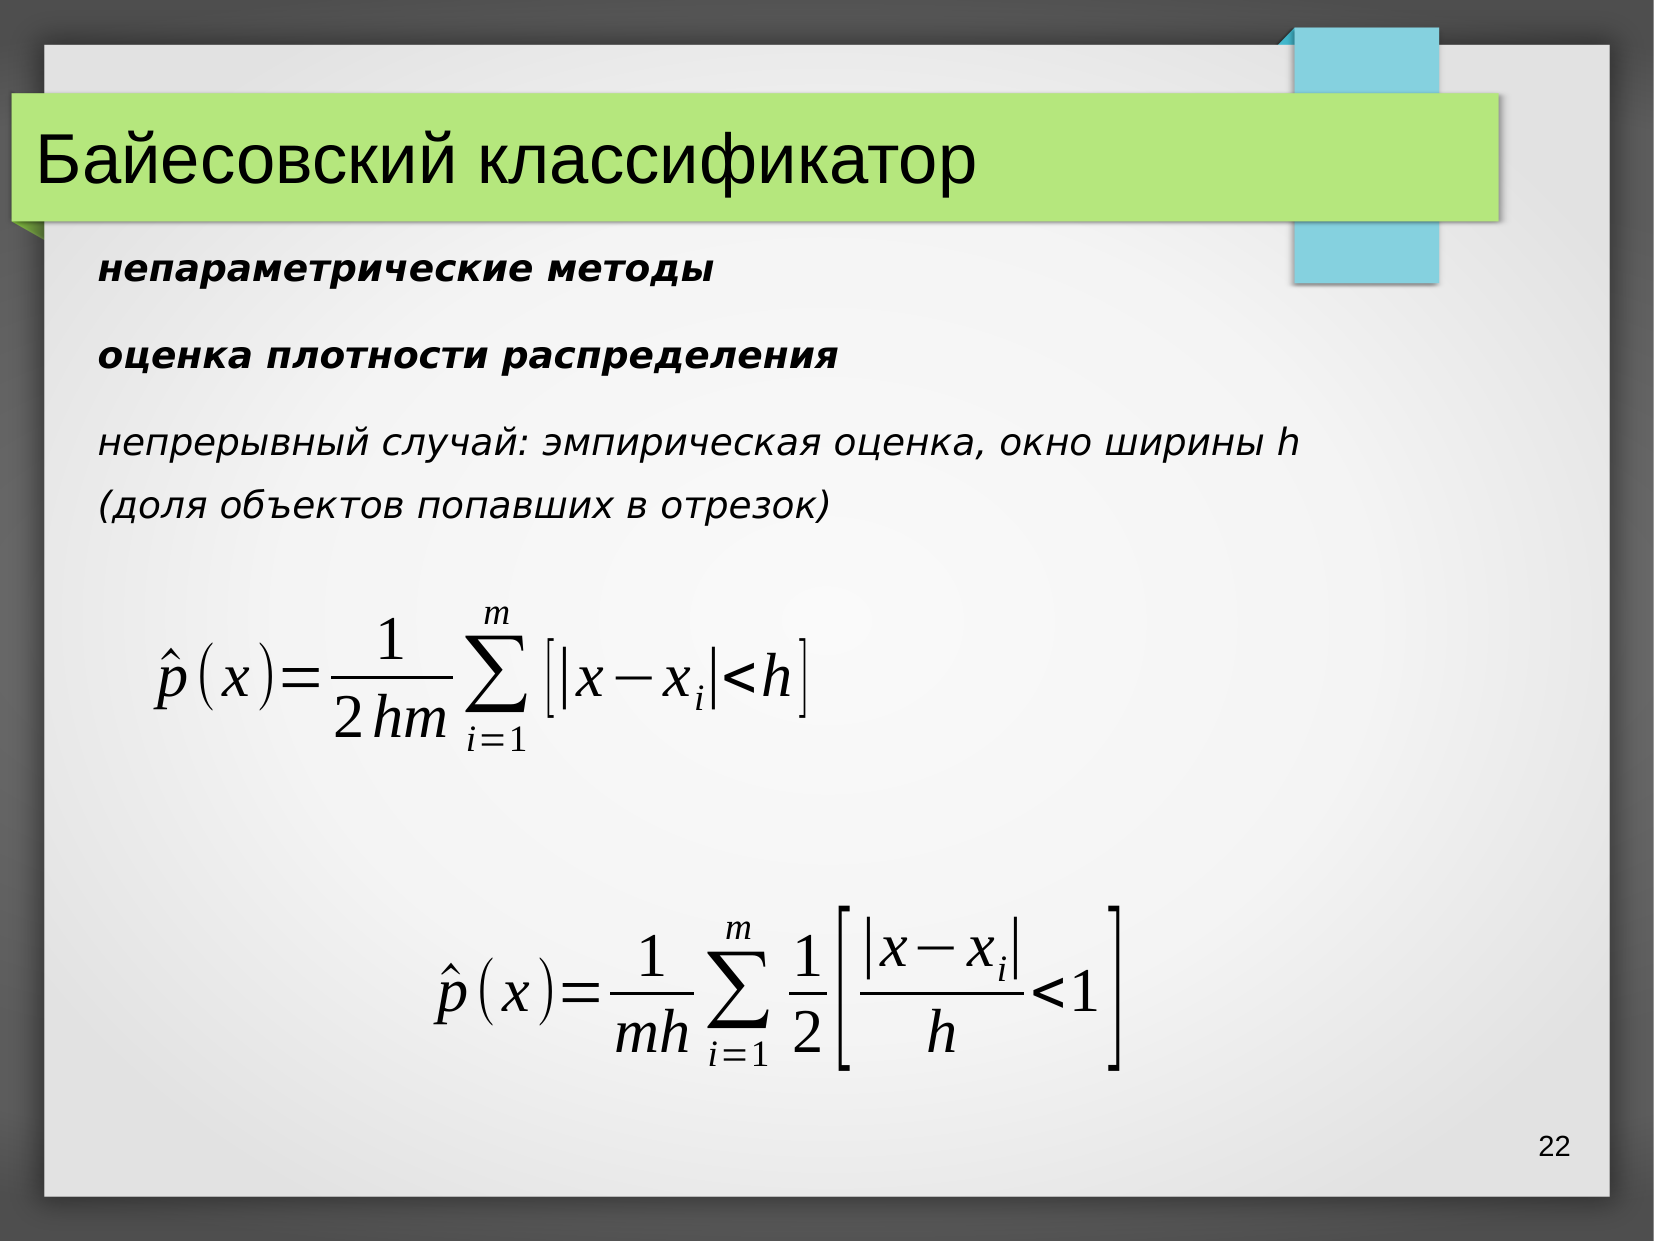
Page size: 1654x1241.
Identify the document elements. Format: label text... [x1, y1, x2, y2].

text_box непараметрические методы оценка плотности распределения непрерывный случай: эмпирическая оценка, окно ширины h (доля объектов попавших в отрезок) [82, 239, 1347, 540]
picture [0, 0, 1654, 1241]
title Байесовский классификатор [35, 118, 1489, 199]
chart [425, 903, 1130, 1075]
chart [145, 590, 815, 759]
